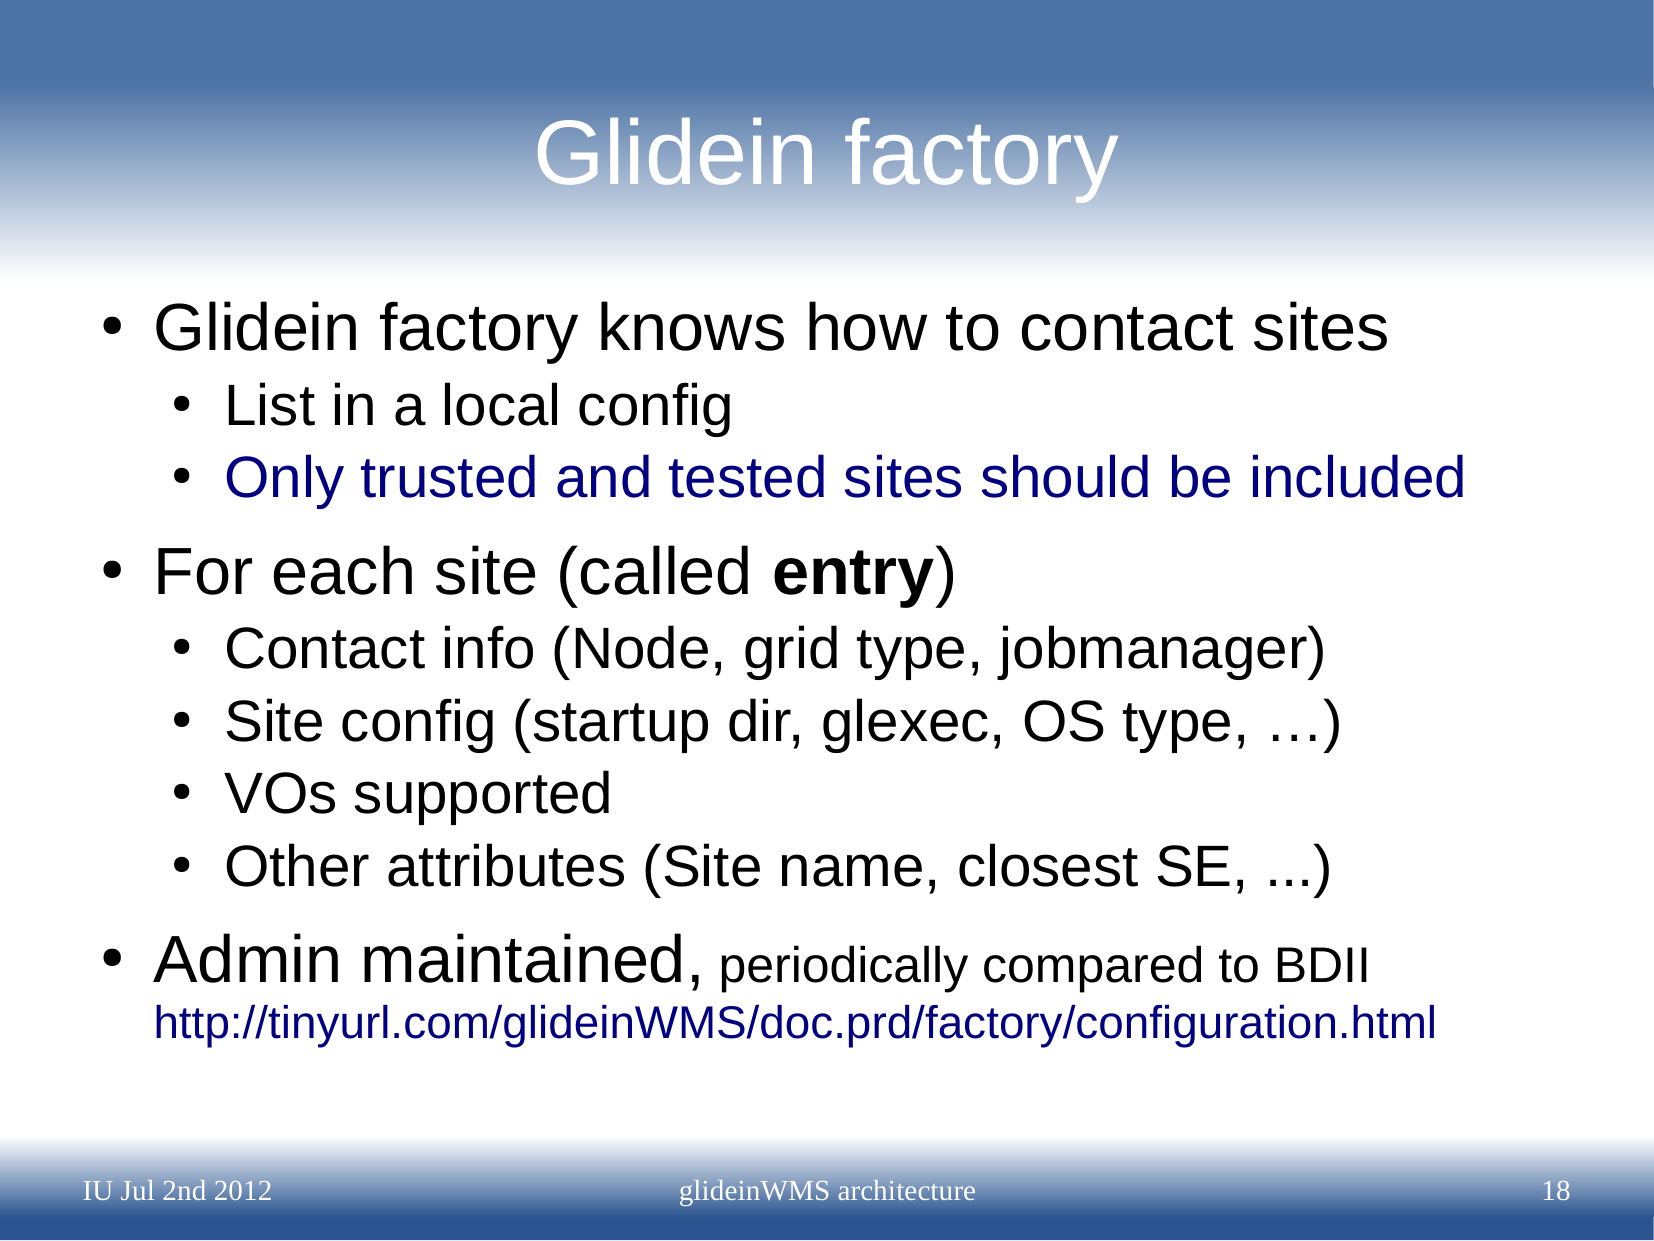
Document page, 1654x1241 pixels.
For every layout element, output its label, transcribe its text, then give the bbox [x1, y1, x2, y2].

title Glidein factory [82, 56, 1571, 250]
list Glidein factory knows how to contact sites List in a local config Only trusted and tested sites should be included For each site (called entry) Contact info (Node, grid type, jobmanager) Site config (startup dir, glexec, OS type, …) VOs supported Other attributes (Site name, closest SE, ...) Admin maintained, periodically compared to BDII http://tinyurl.com/glideinWMS/doc.prd/factory/configuration.html [82, 290, 1571, 1136]
